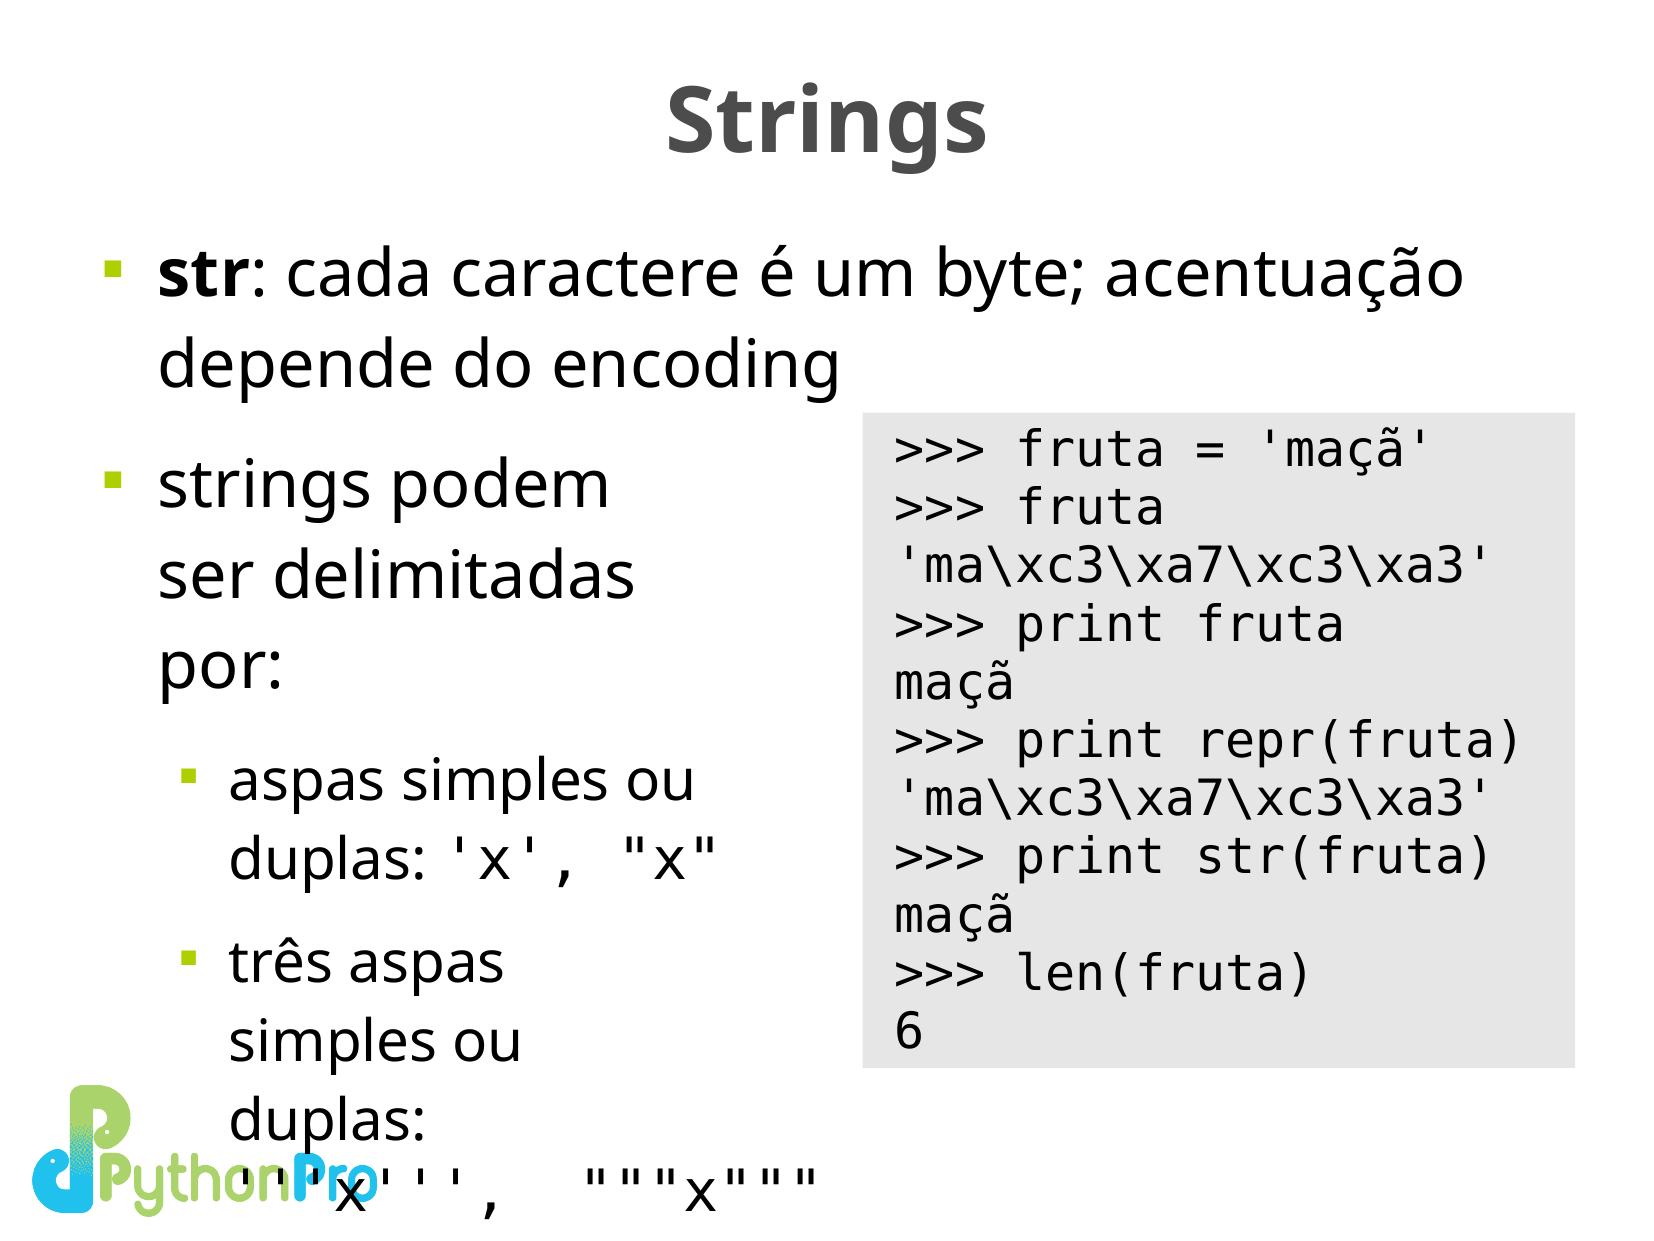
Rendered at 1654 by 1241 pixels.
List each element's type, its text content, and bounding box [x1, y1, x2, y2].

title Strings [82, 13, 1571, 222]
picture [358, 1125, 373, 1136]
picture [32, 1085, 377, 1217]
list str: cada caractere é um byte; acentuação depende do encoding strings podem ser delimitadas por: aspas simples ou duplas: 'x', "x" três aspas simples ou duplas: '''x''', """x""" [86, 225, 1576, 1088]
text_box >>> fruta = 'maçã' >>> fruta 'ma\xc3\xa7\xc3\xa3' >>> print fruta maçã >>> print repr(fruta) 'ma\xc3\xa7\xc3\xa3' >>> print str(fruta) maçã >>> len(fruta) 6 [862, 412, 1576, 1068]
